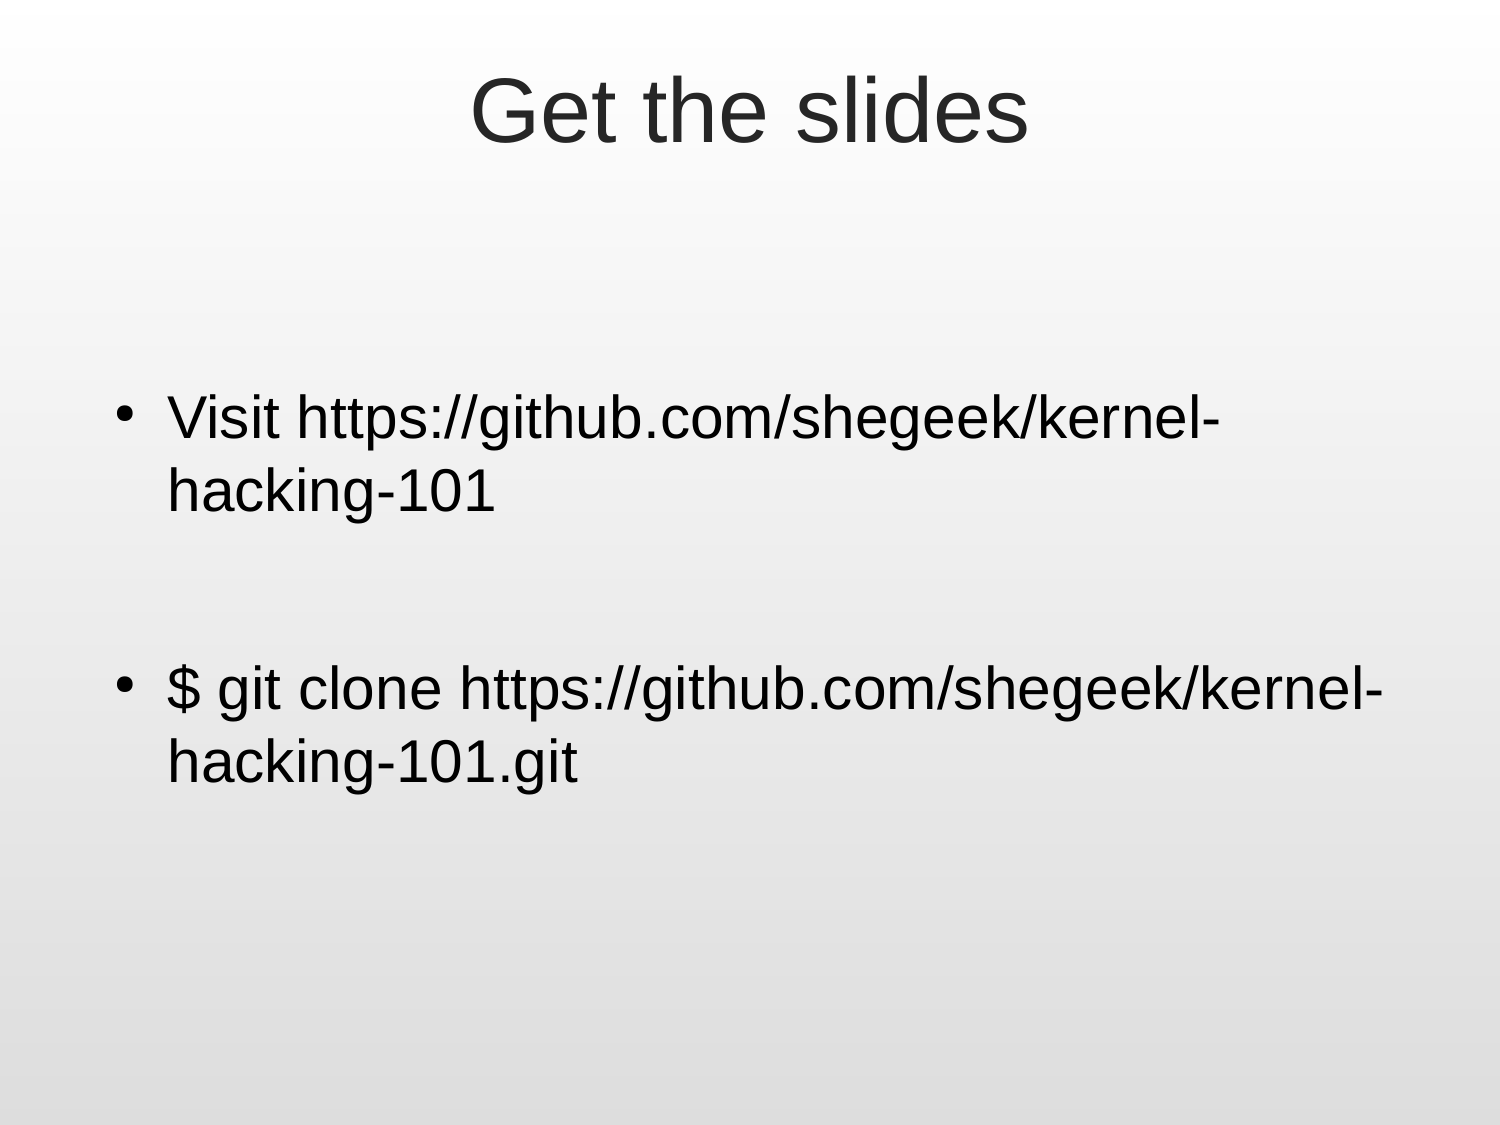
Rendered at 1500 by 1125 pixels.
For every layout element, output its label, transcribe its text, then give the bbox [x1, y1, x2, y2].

title Get the slides [75, 19, 1425, 191]
list Visit https://github.com/shegeek/kernel-hacking-101 $ git clone https://github.com/shegeek/kernel-hacking-101.git [81, 371, 1432, 910]
